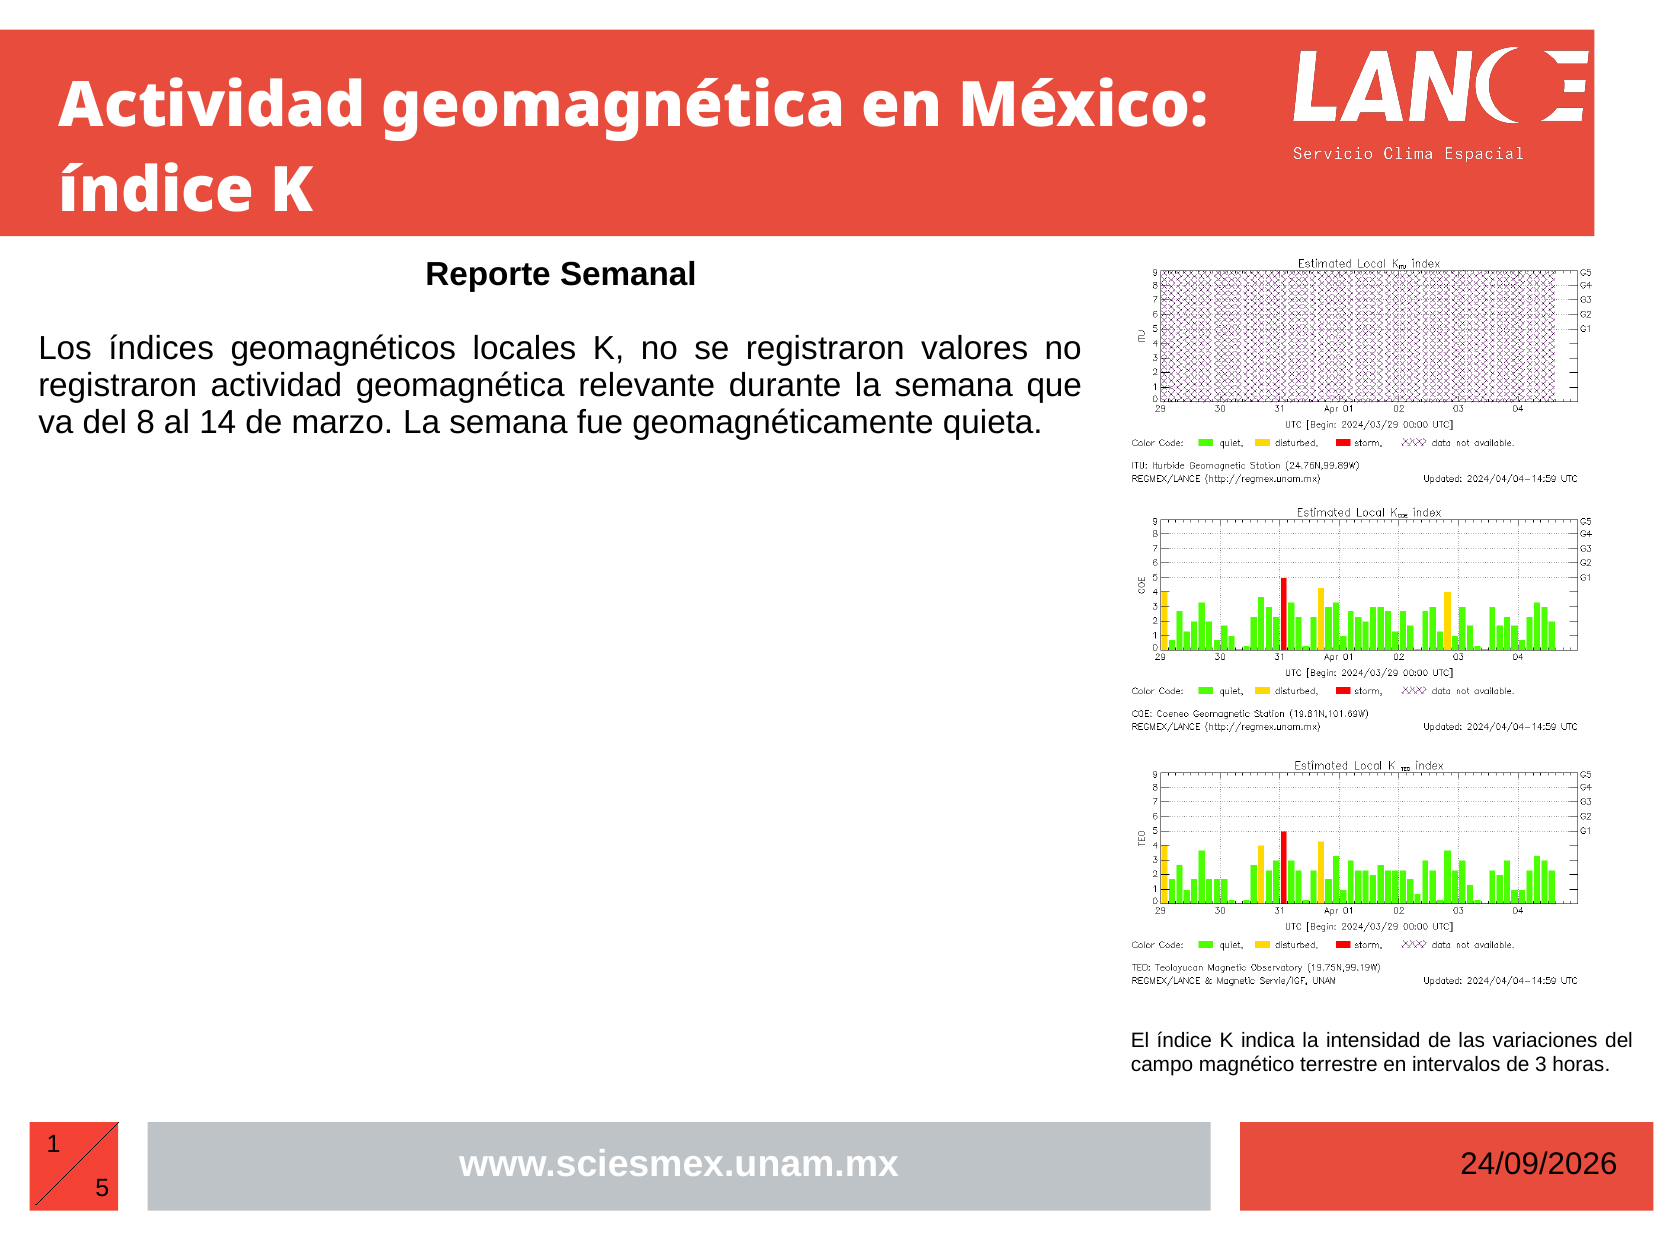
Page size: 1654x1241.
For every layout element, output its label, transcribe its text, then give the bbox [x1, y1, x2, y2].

picture [1293, 47, 1589, 162]
text_box Reporte Semanal Los índices geomagnéticos locales K, no se registraron valores no registraron actividad geomagnética relevante durante la semana que va del 8 al 14 de marzo. La semana fue geomagnéticamente quieta. [23, 248, 1099, 671]
text_box El índice K indica la intensidad de las variaciones del campo magnético terrestre en intervalos de 3 horas. [1116, 1021, 1648, 1084]
picture [1127, 247, 1601, 485]
picture [1127, 749, 1601, 987]
picture [1127, 496, 1601, 733]
text_box 04/04/2024 [1424, 1122, 1654, 1205]
text_box <número> [31, 1122, 176, 1170]
text_box www.sciesmex.unam.mx [153, 1122, 1205, 1205]
text_box 5 [35, 1151, 125, 1209]
title Actividad geomagnética en México: índice K [59, 59, 1312, 207]
